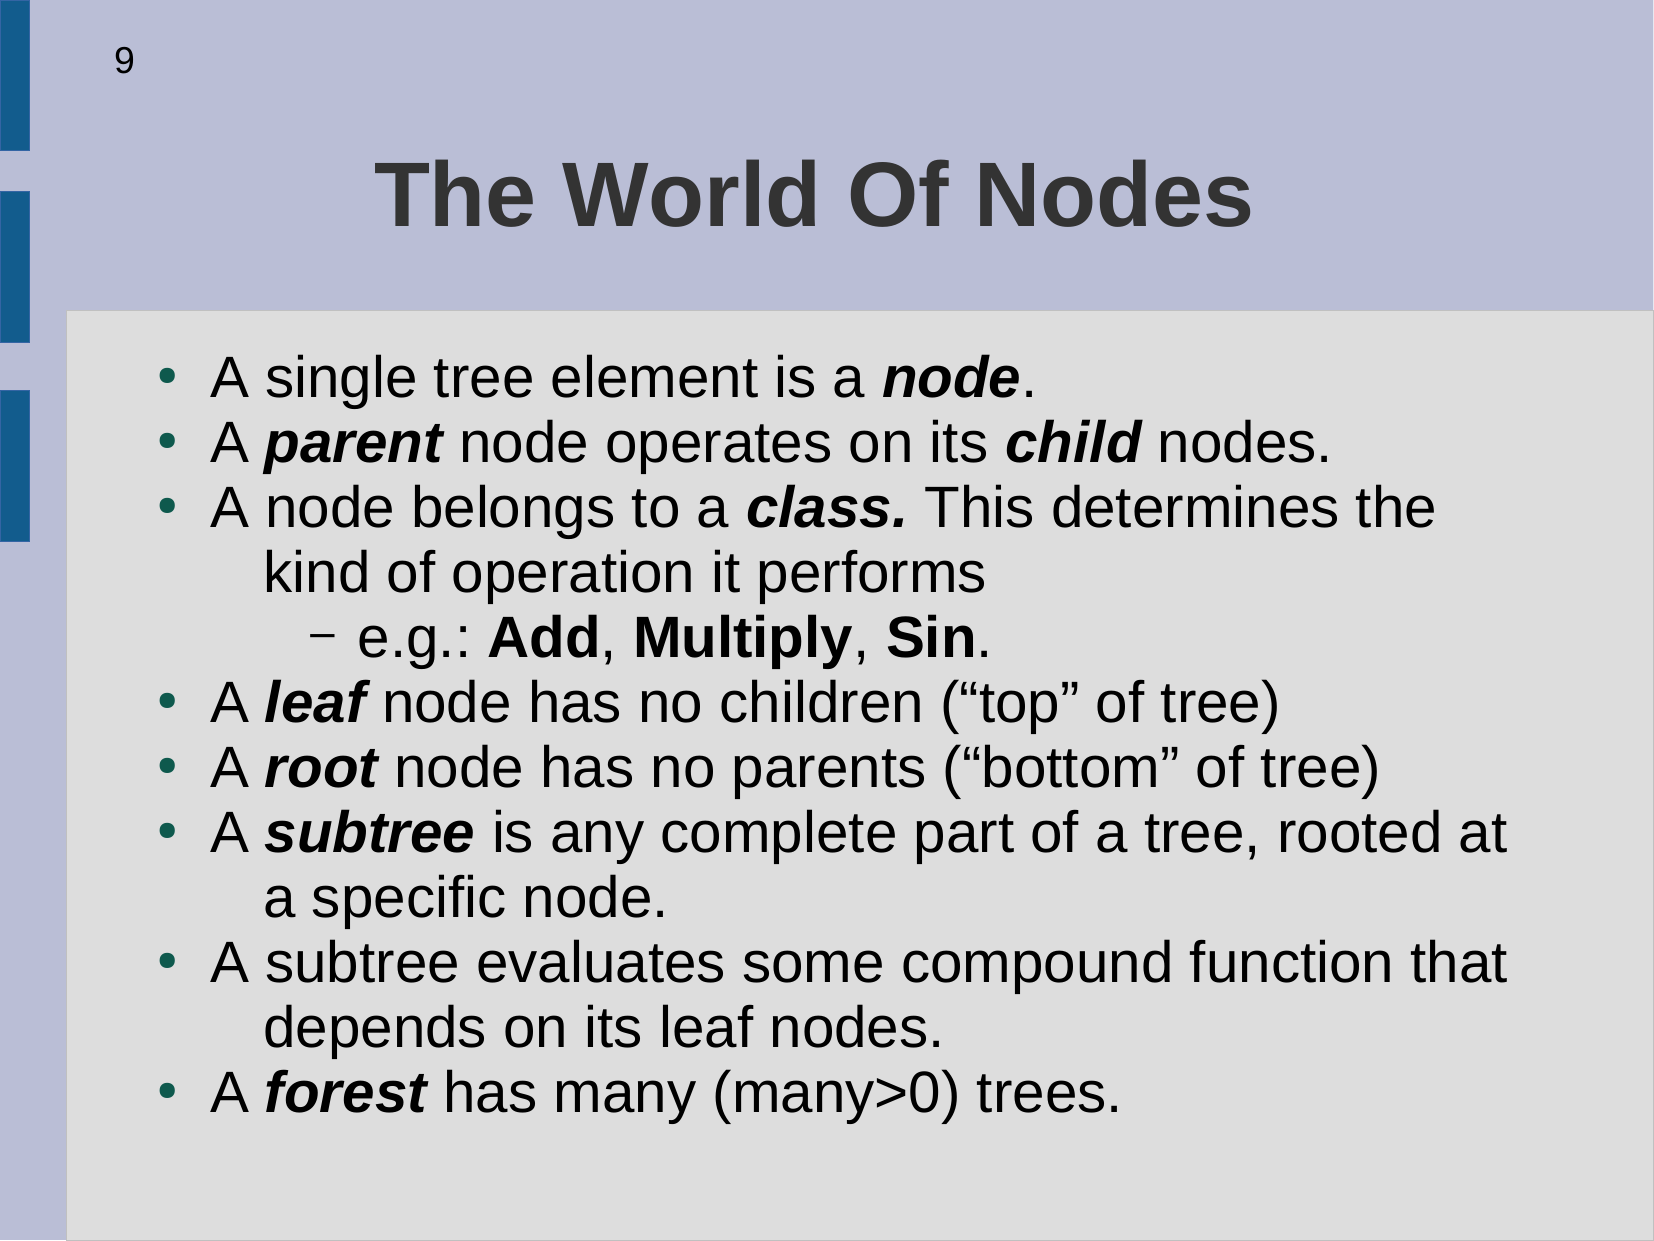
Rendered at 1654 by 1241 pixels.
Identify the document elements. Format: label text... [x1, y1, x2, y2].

text_box <number> [99, 32, 300, 106]
list A single tree element is a node. A parent node operates on its child nodes. A node belongs to a class. This determines the kind of operation it performs e.g.: Add, Multiply, Sin. A leaf node has no children (“top” of tree) A root node has no parents (“bottom” of tree) A subtree is any complete part of a tree, rooted at a specific node. A subtree evaluates some compound function that depends on its leaf nodes. A forest has many (many>0) trees. [121, 344, 1534, 1127]
title The World Of Nodes [121, 91, 1534, 299]
